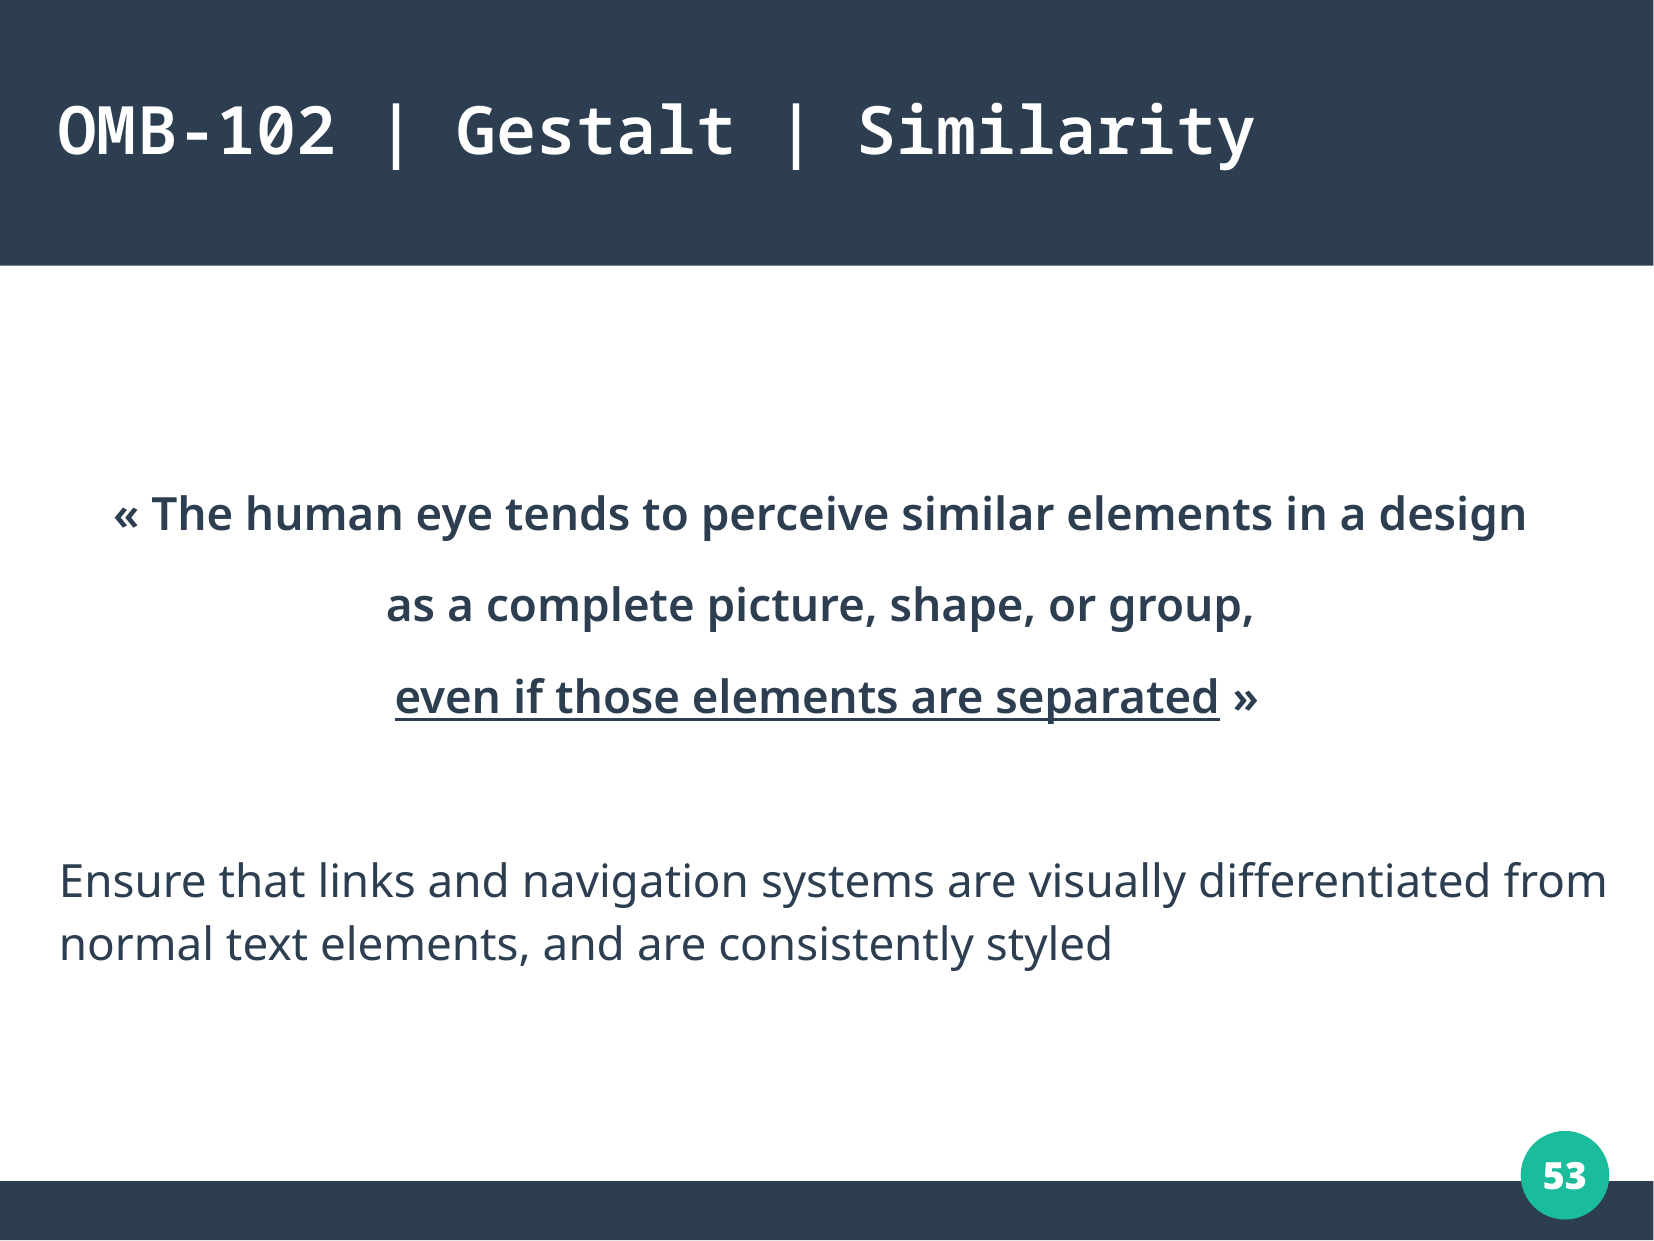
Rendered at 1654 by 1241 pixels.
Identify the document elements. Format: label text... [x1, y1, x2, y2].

list « The human eye tends to perceive similar elements in a design as a complete picture, shape, or group, even if those elements are separated » Ensure that links and navigation systems are visually differentiated from normal text elements, and are consistently styled [0, 270, 1654, 1186]
title OMB-102 | Gestalt | Similarity [57, 49, 1593, 207]
